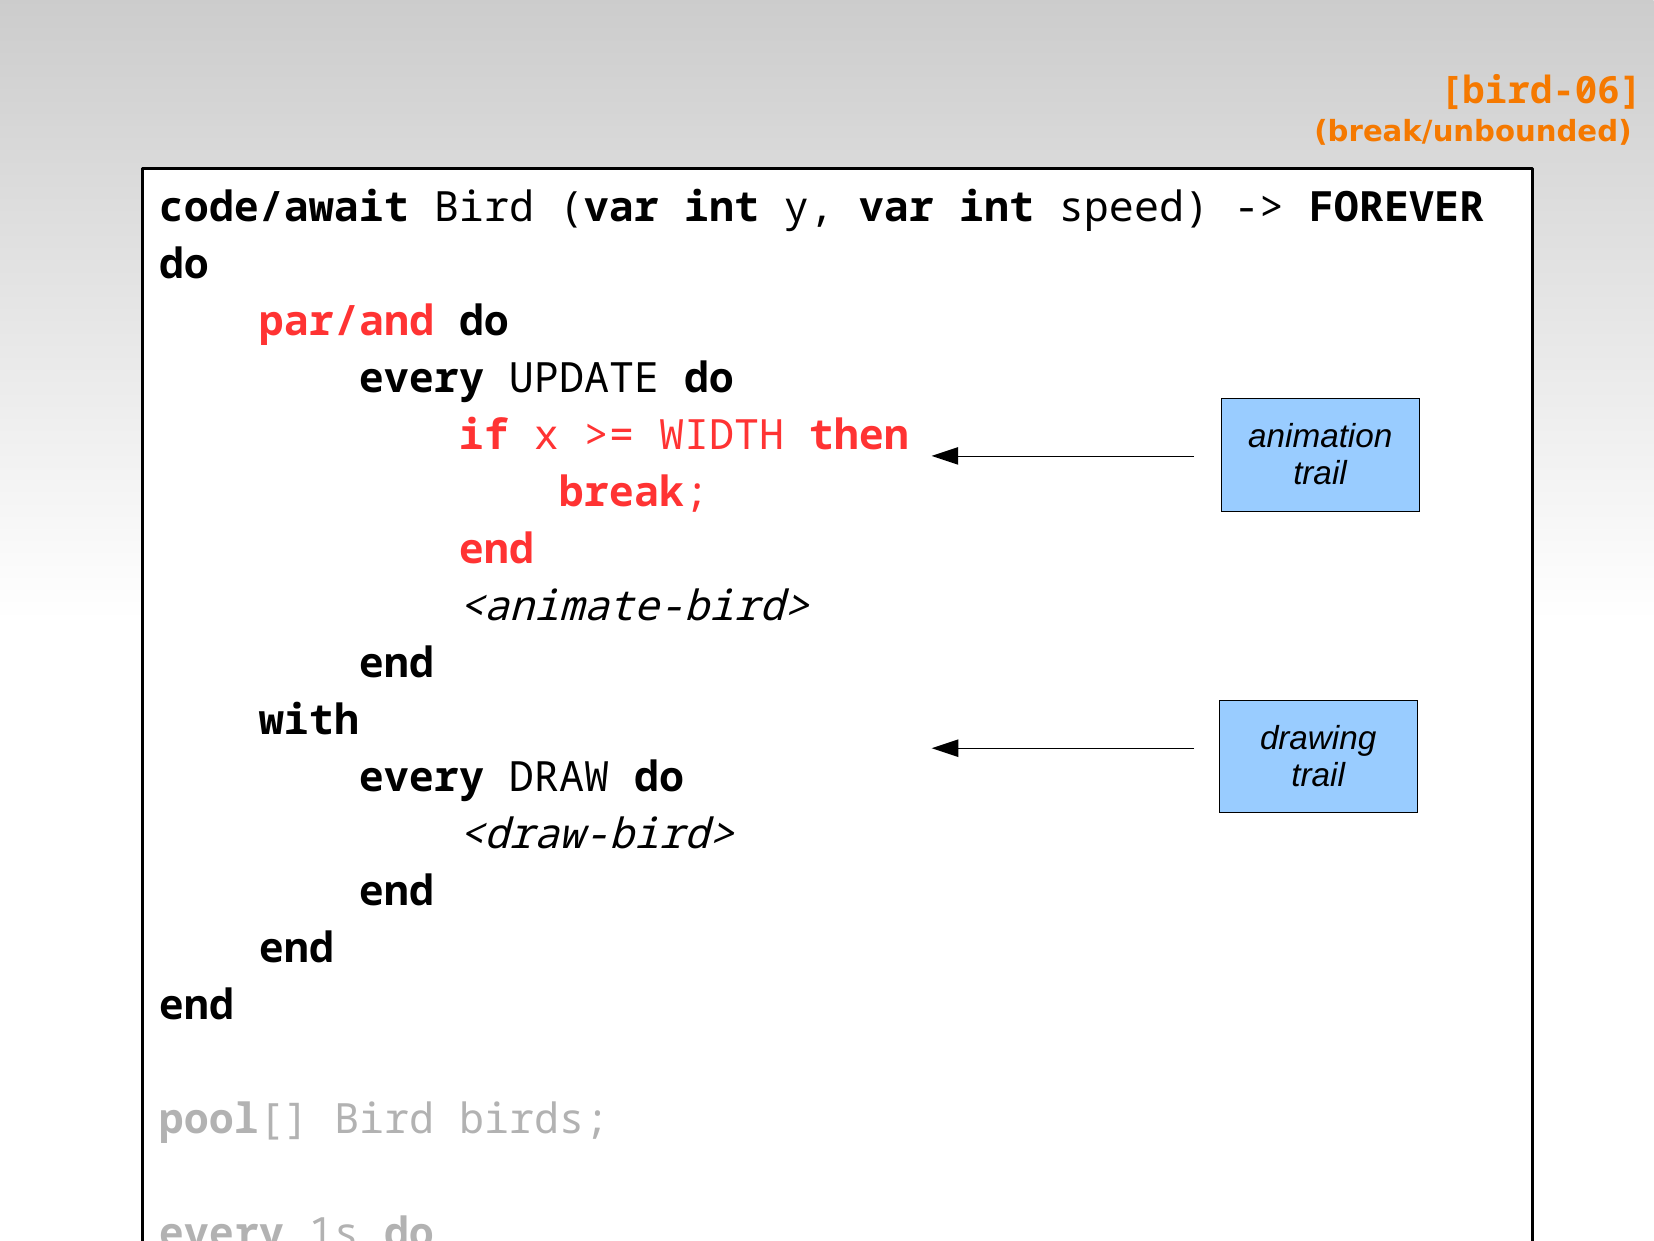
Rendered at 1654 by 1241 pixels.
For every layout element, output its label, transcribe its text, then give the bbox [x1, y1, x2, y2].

text_box code/await Bird (var int y, var int speed) -> FOREVER do par/and do every UPDATE do if x >= WIDTH then break; end <animate-bird> end with every DRAW do <draw-bird> end end end pool[] Bird birds; every 1s do spawn Bird(...) in birds; end [142, 168, 1533, 1227]
title [bird-06] (break/unbounded) [154, 2, 1643, 210]
text_box drawing trail [1219, 700, 1418, 813]
text_box animation trail [1221, 398, 1420, 512]
